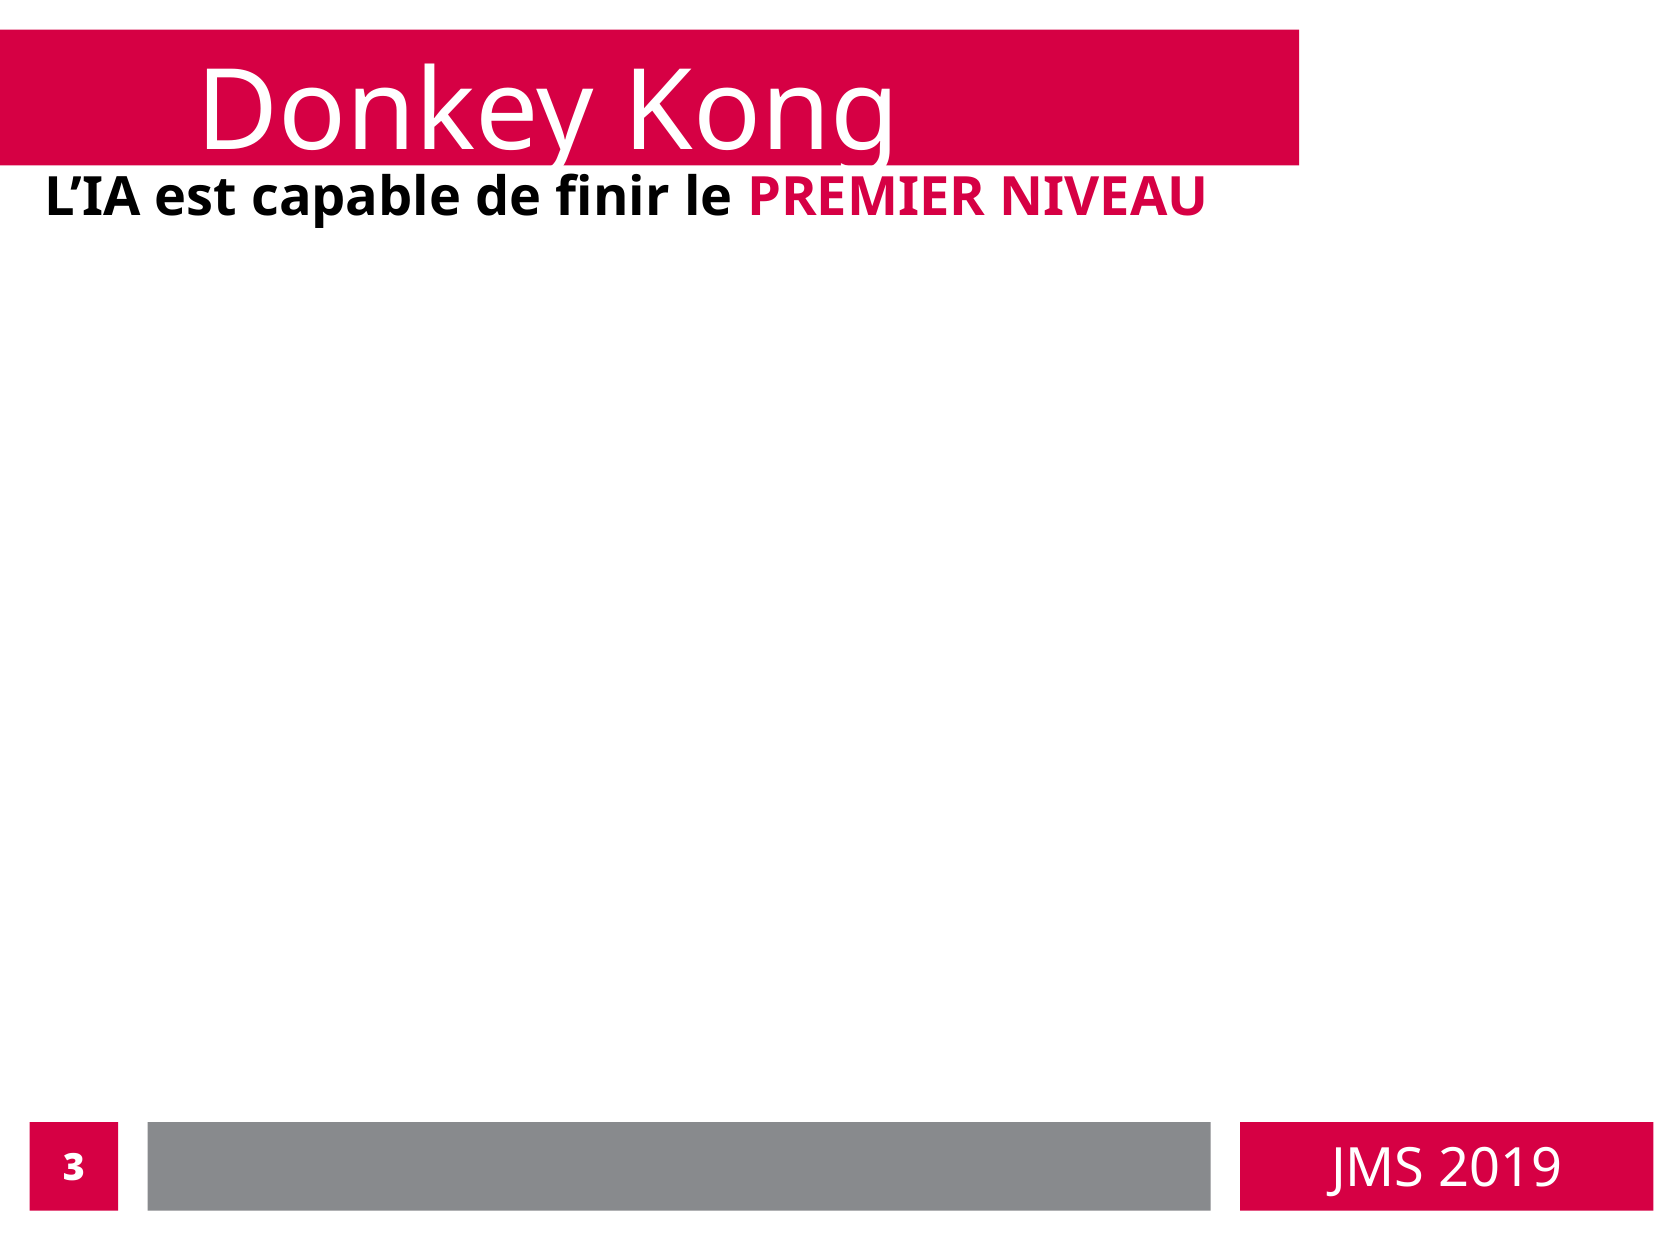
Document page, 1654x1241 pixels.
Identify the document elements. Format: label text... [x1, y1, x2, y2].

title Donkey Kong [0, 29, 1229, 178]
text_box L’IA est capable de finir le PREMIER NIVEAU [29, 177, 1518, 508]
